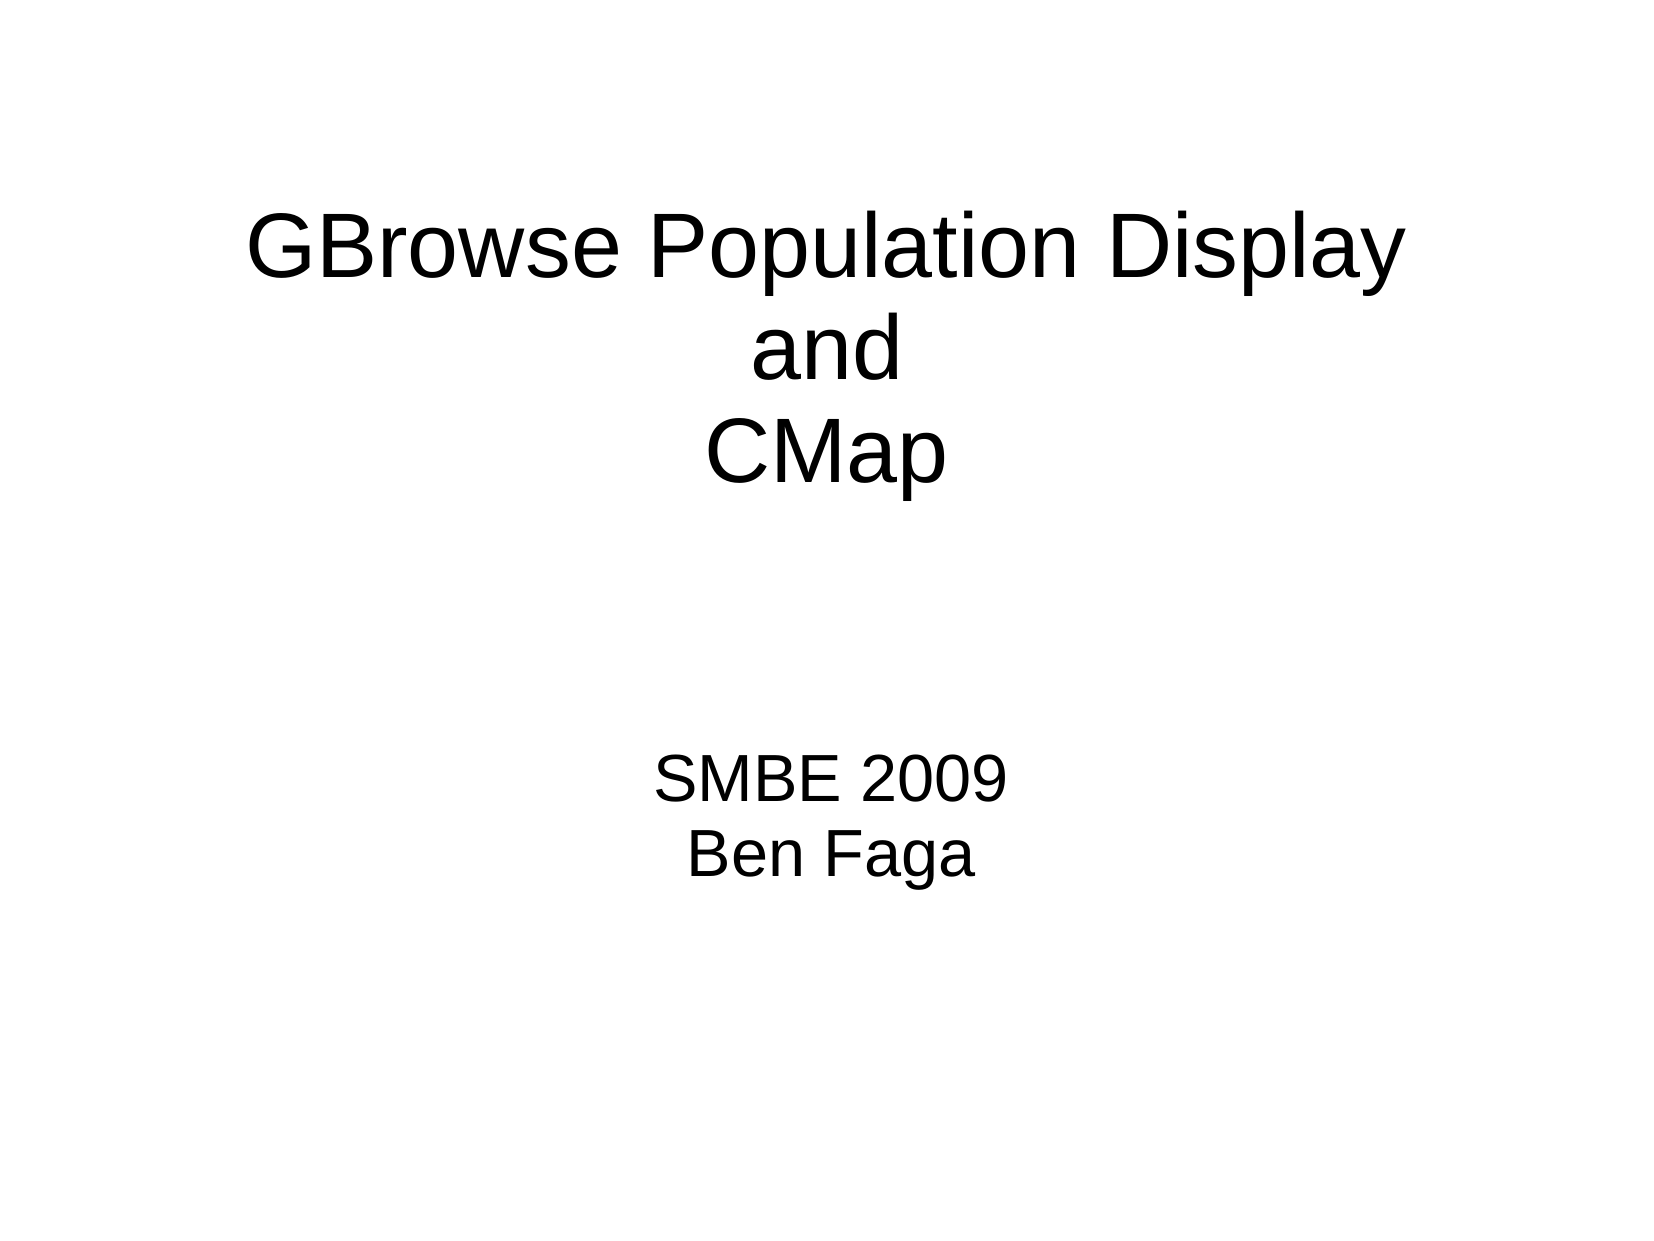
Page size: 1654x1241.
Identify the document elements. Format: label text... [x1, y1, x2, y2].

subtitle SMBE 2009 Ben Faga [86, 413, 1576, 1218]
title GBrowse Population Display and CMap [82, 194, 1571, 502]
